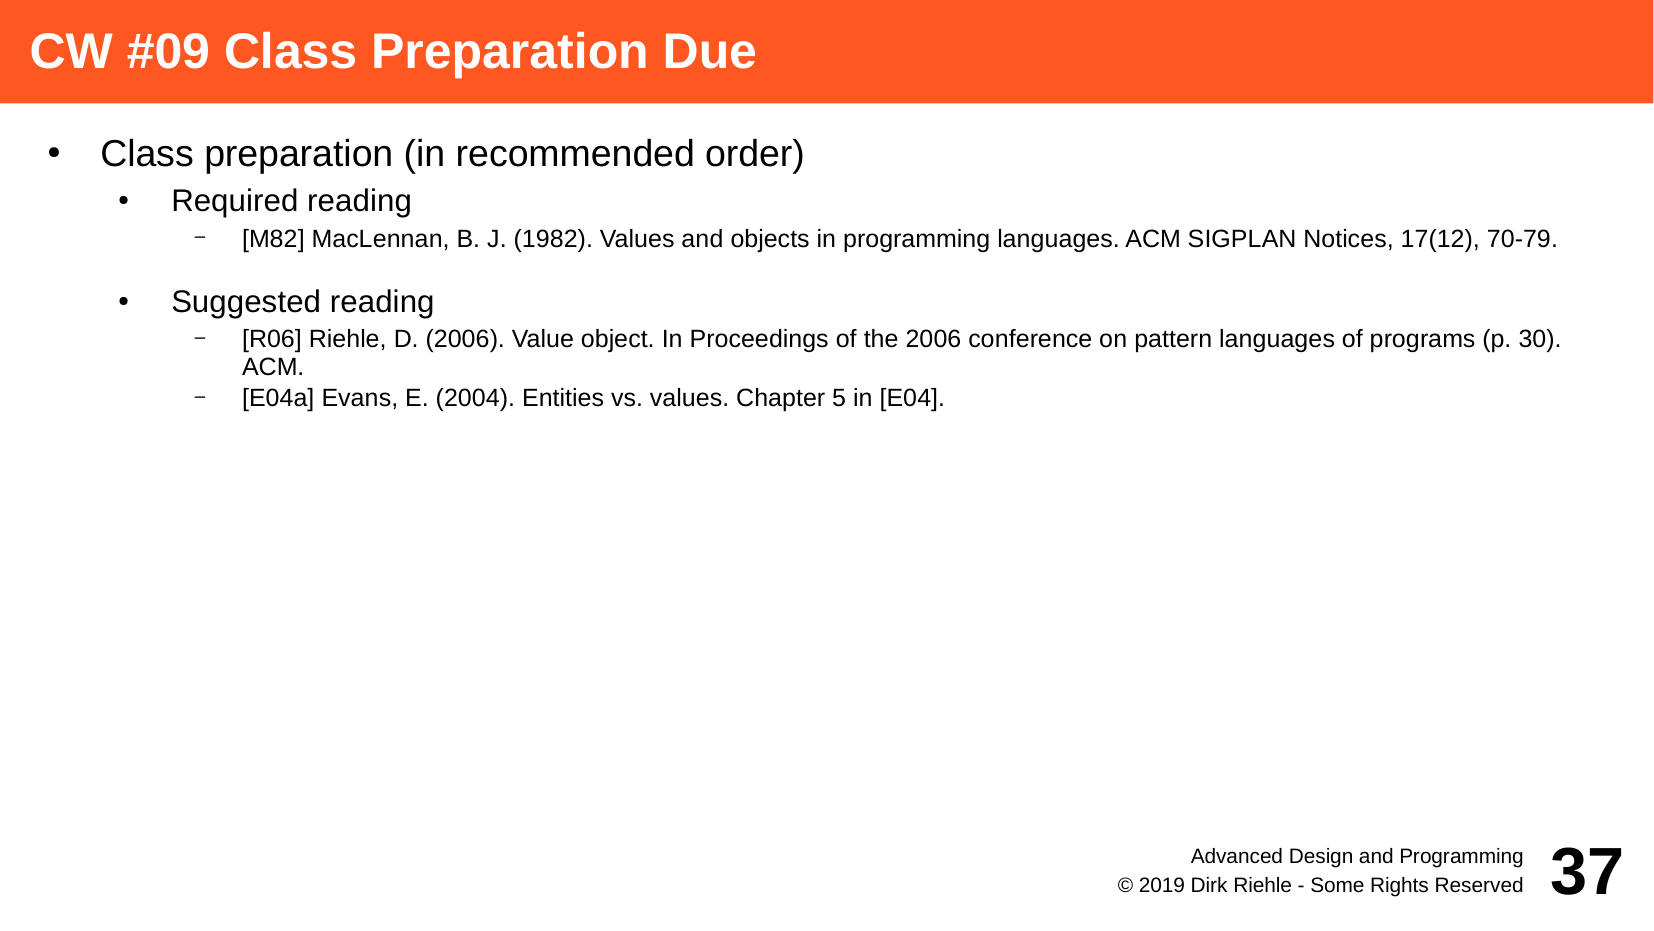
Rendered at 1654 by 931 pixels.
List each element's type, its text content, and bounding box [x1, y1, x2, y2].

list Class preparation (in recommended order) Required reading [M82] MacLennan, B. J. (1982). Values and objects in programming languages. ACM SIGPLAN Notices, 17(12), 70-79. Suggested reading [R06] Riehle, D. (2006). Value object. In Proceedings of the 2006 conference on pattern languages of programs (p. 30). ACM. [E04a] Evans, E. (2004). Entities vs. values. Chapter 5 in [E04]. [29, 132, 1625, 813]
title CW #09 Class Preparation Due [0, 0, 1654, 104]
